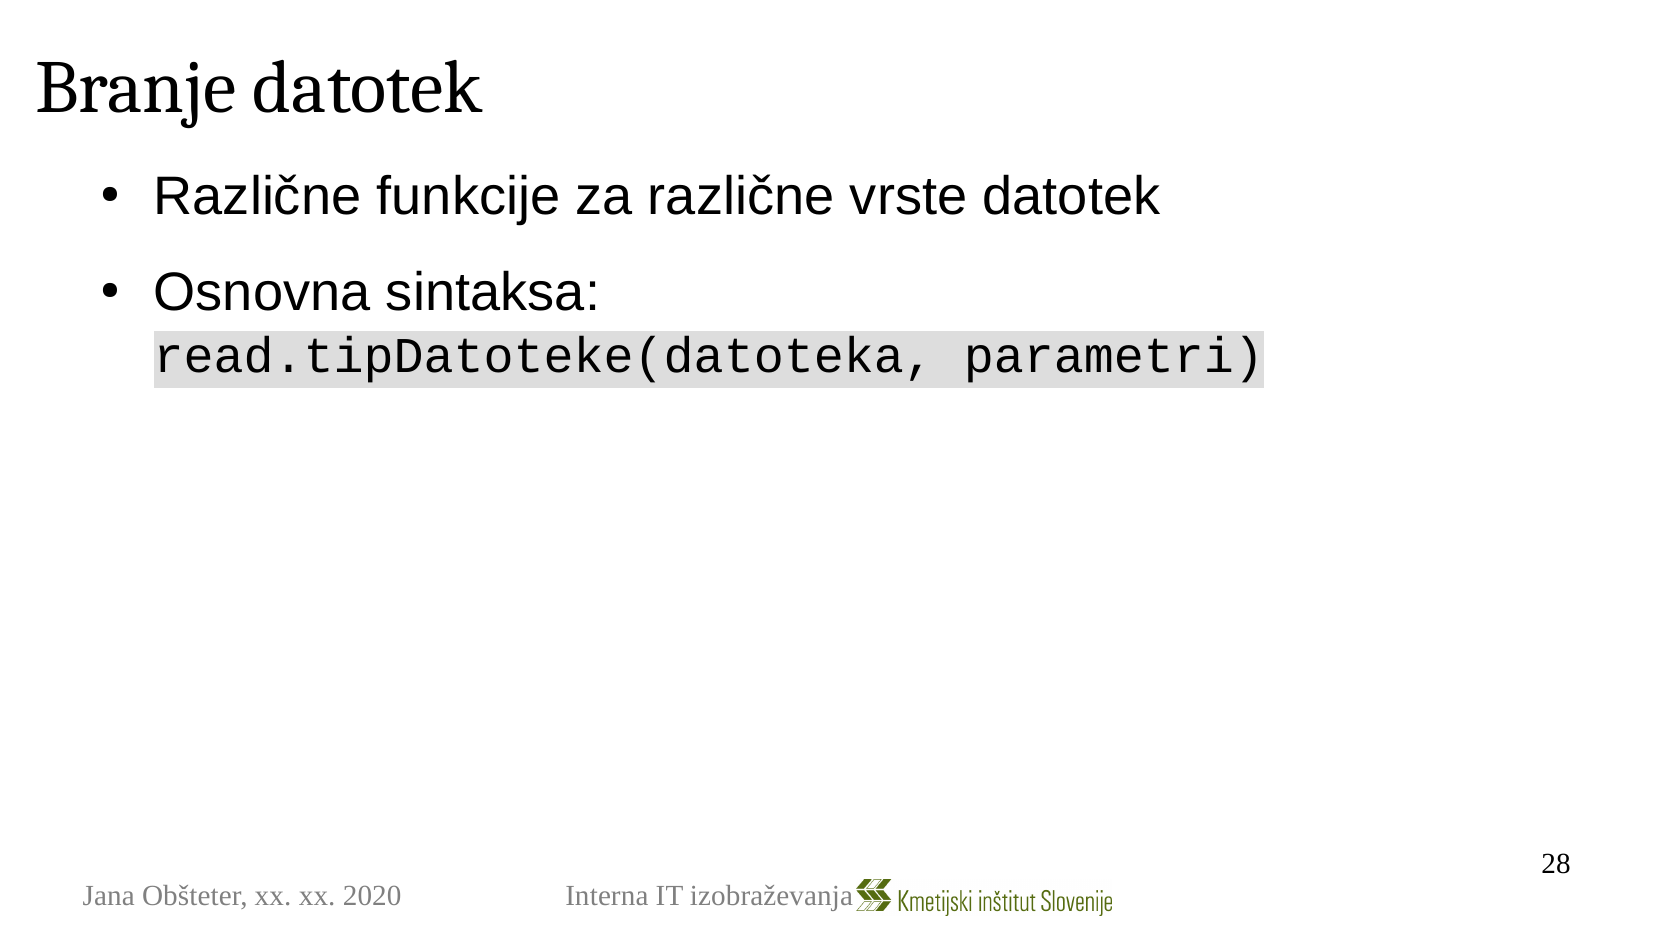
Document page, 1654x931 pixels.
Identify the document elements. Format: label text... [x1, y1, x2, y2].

list Različne funkcije za različne vrste datotek Osnovna sintaksa: read.tipDatoteke(datoteka, parametri) [82, 165, 1571, 769]
picture [856, 879, 1112, 916]
title Branje datotek [35, 21, 1524, 154]
